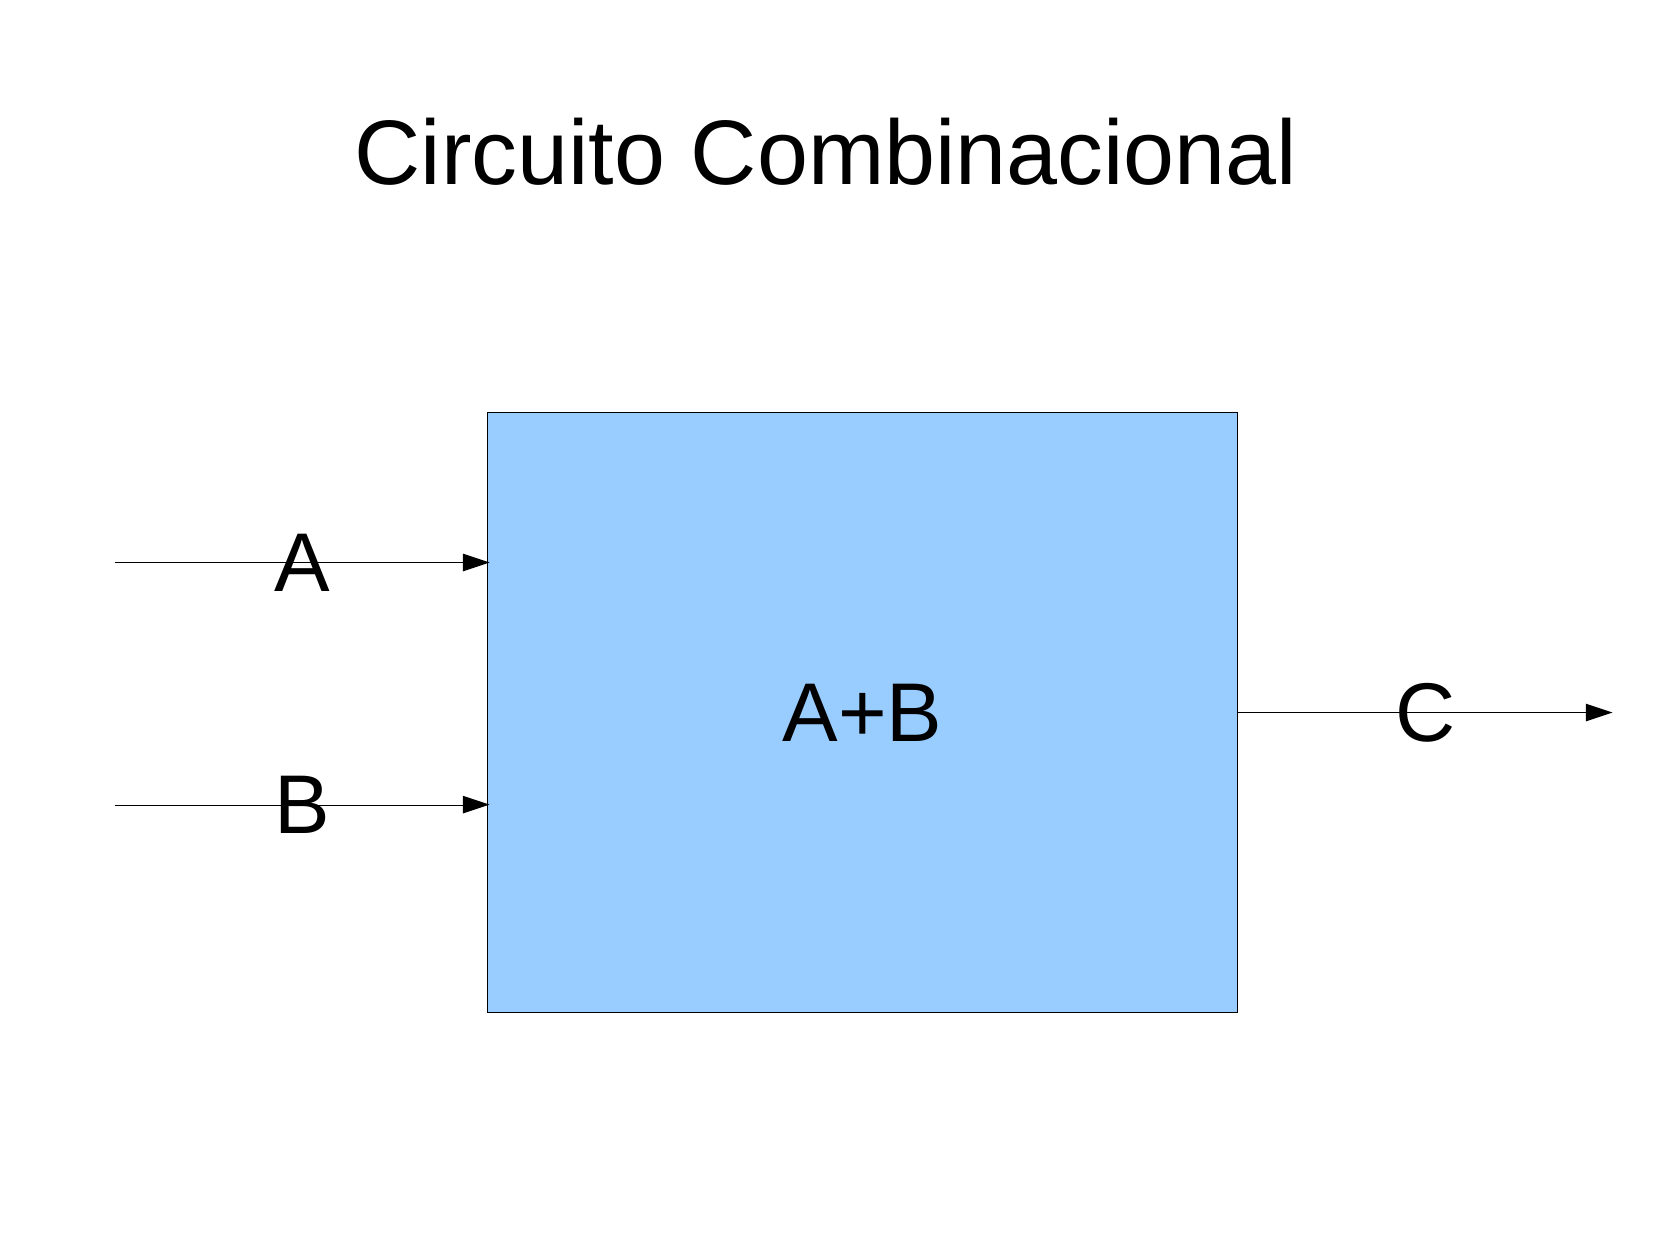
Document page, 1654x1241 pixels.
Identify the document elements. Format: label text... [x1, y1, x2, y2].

title Circuito Combinacional [82, 49, 1571, 257]
text_box A+B [487, 412, 1238, 1013]
